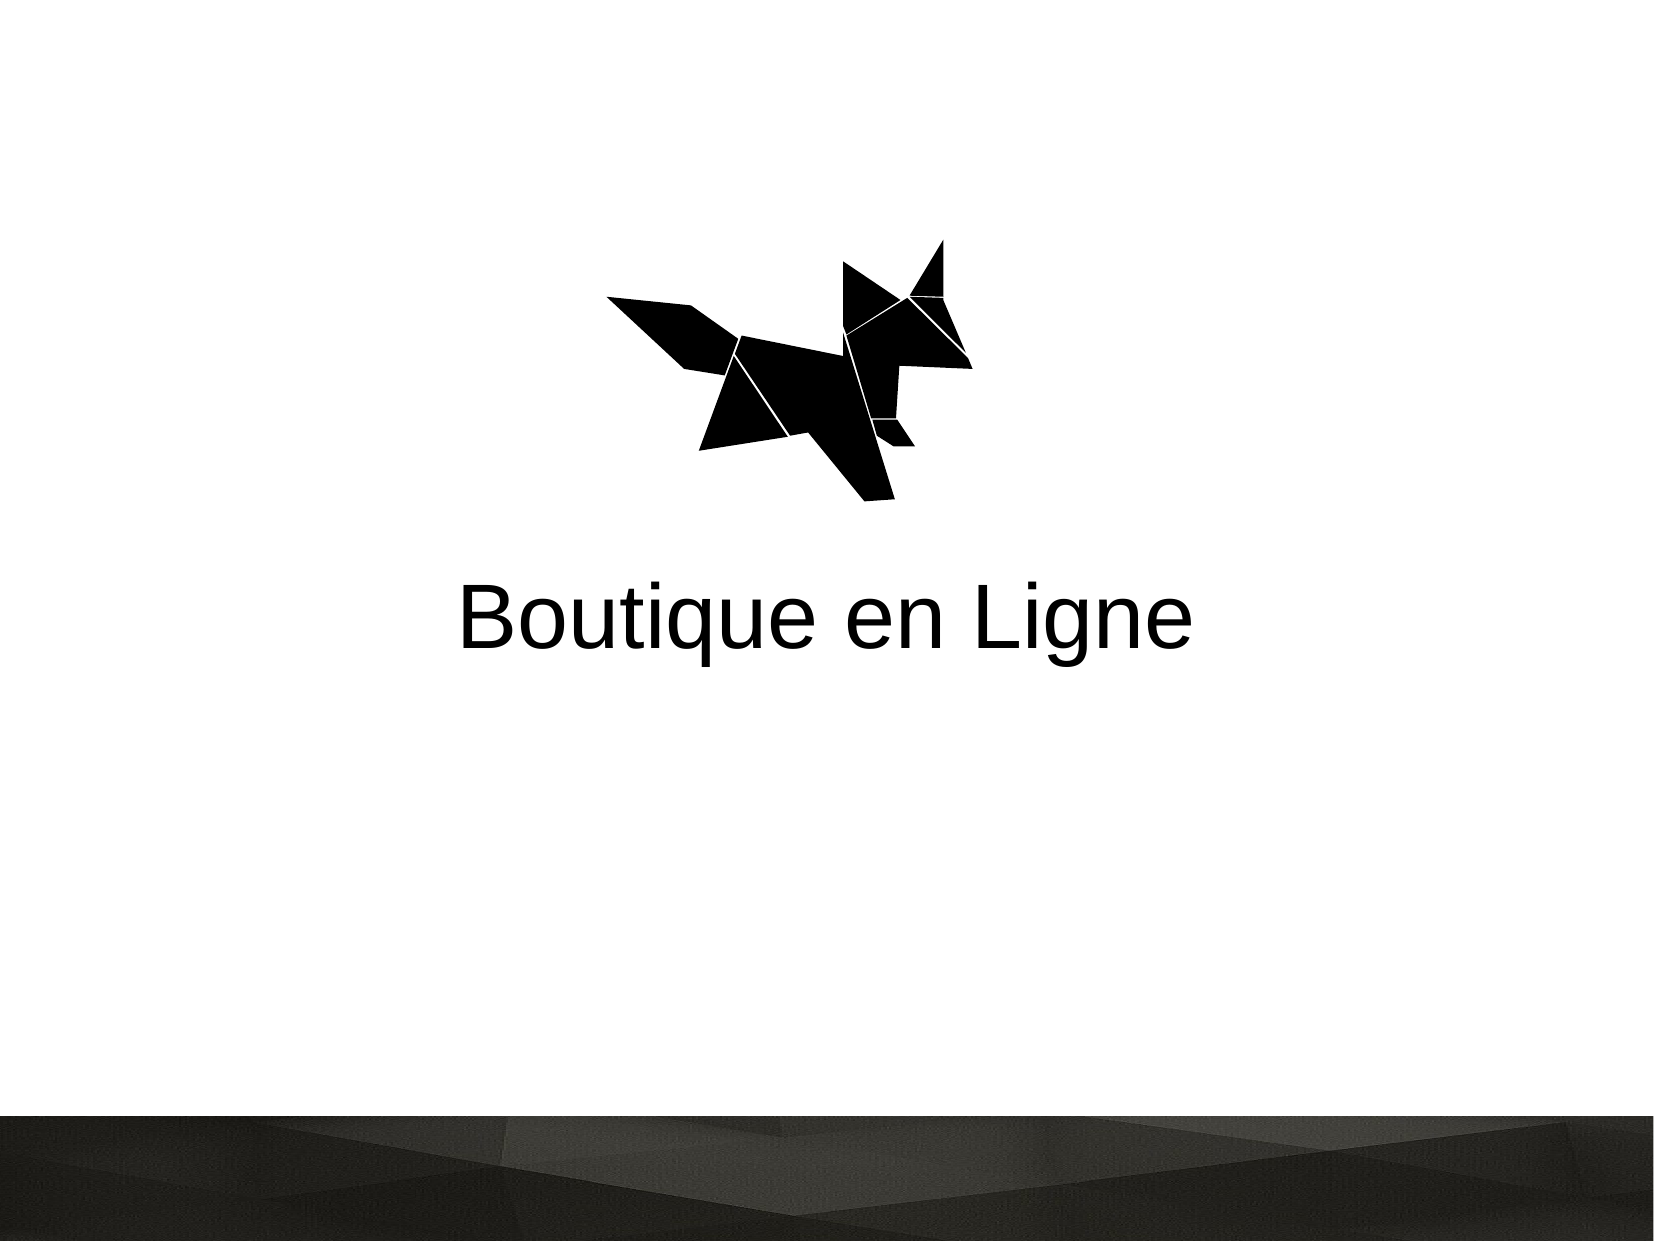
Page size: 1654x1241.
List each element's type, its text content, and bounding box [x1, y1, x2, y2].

title Boutique en Ligne [82, 513, 1571, 721]
picture [606, 228, 973, 579]
picture [0, 1116, 1654, 1241]
